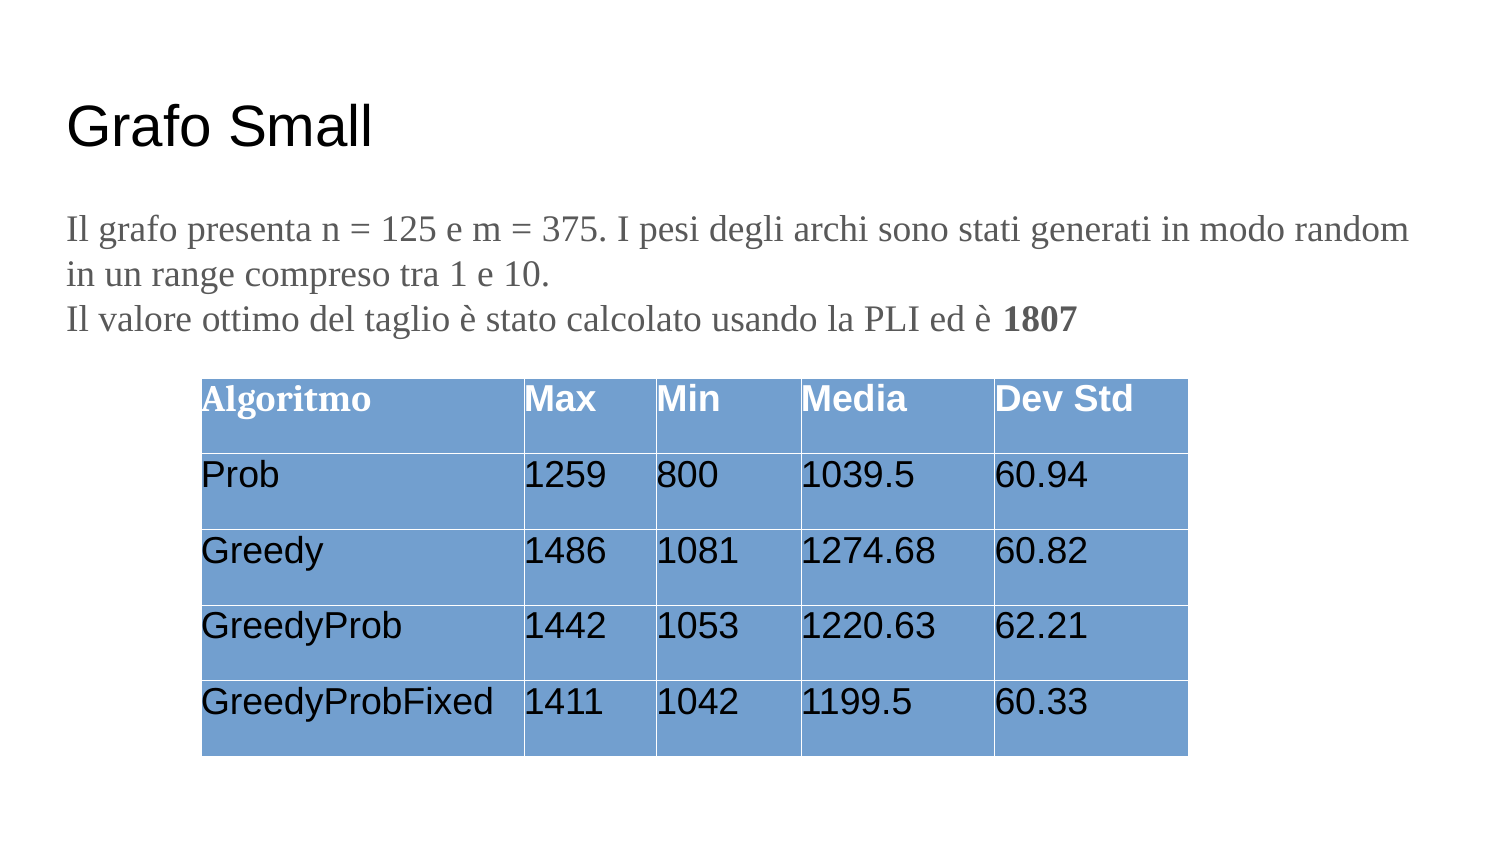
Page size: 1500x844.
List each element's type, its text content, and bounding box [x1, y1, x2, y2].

table_cell 1259 [525, 454, 656, 529]
table_cell 1053 [657, 606, 801, 680]
table_header Max [525, 379, 656, 453]
table_cell 1199.5 [802, 681, 994, 756]
table_cell 1486 [525, 530, 656, 605]
table_cell 1042 [657, 681, 801, 756]
table_header Dev Std [995, 379, 1188, 453]
table_cell Greedy [202, 530, 524, 605]
title Grafo Small [51, 72, 1449, 167]
table_header Algoritmo [202, 379, 524, 453]
list Il grafo presenta n = 125 e m = 375. I pesi degli archi sono stati generati in modo random in un range compreso tra 1 e 10. Il valore ottimo del taglio è stato calcolato usando la PLI ed è 1807 [51, 189, 1449, 750]
table_cell 1411 [525, 681, 656, 756]
table_header Media [802, 379, 994, 453]
table_cell 60.33 [995, 681, 1188, 756]
table_cell 1220.63 [802, 606, 994, 680]
table_header Min [657, 379, 801, 453]
table_cell 60.94 [995, 454, 1188, 529]
table_cell 1081 [657, 530, 801, 605]
table_cell 1039.5 [802, 454, 994, 529]
table_cell 60.82 [995, 530, 1188, 605]
table_cell GreedyProbFixed [202, 681, 524, 756]
table_cell Prob [202, 454, 524, 529]
table_cell 1442 [525, 606, 656, 680]
table_cell 800 [657, 454, 801, 529]
table_cell GreedyProb [202, 606, 524, 680]
table_cell 62.21 [995, 606, 1188, 680]
table_cell 1274.68 [802, 530, 994, 605]
